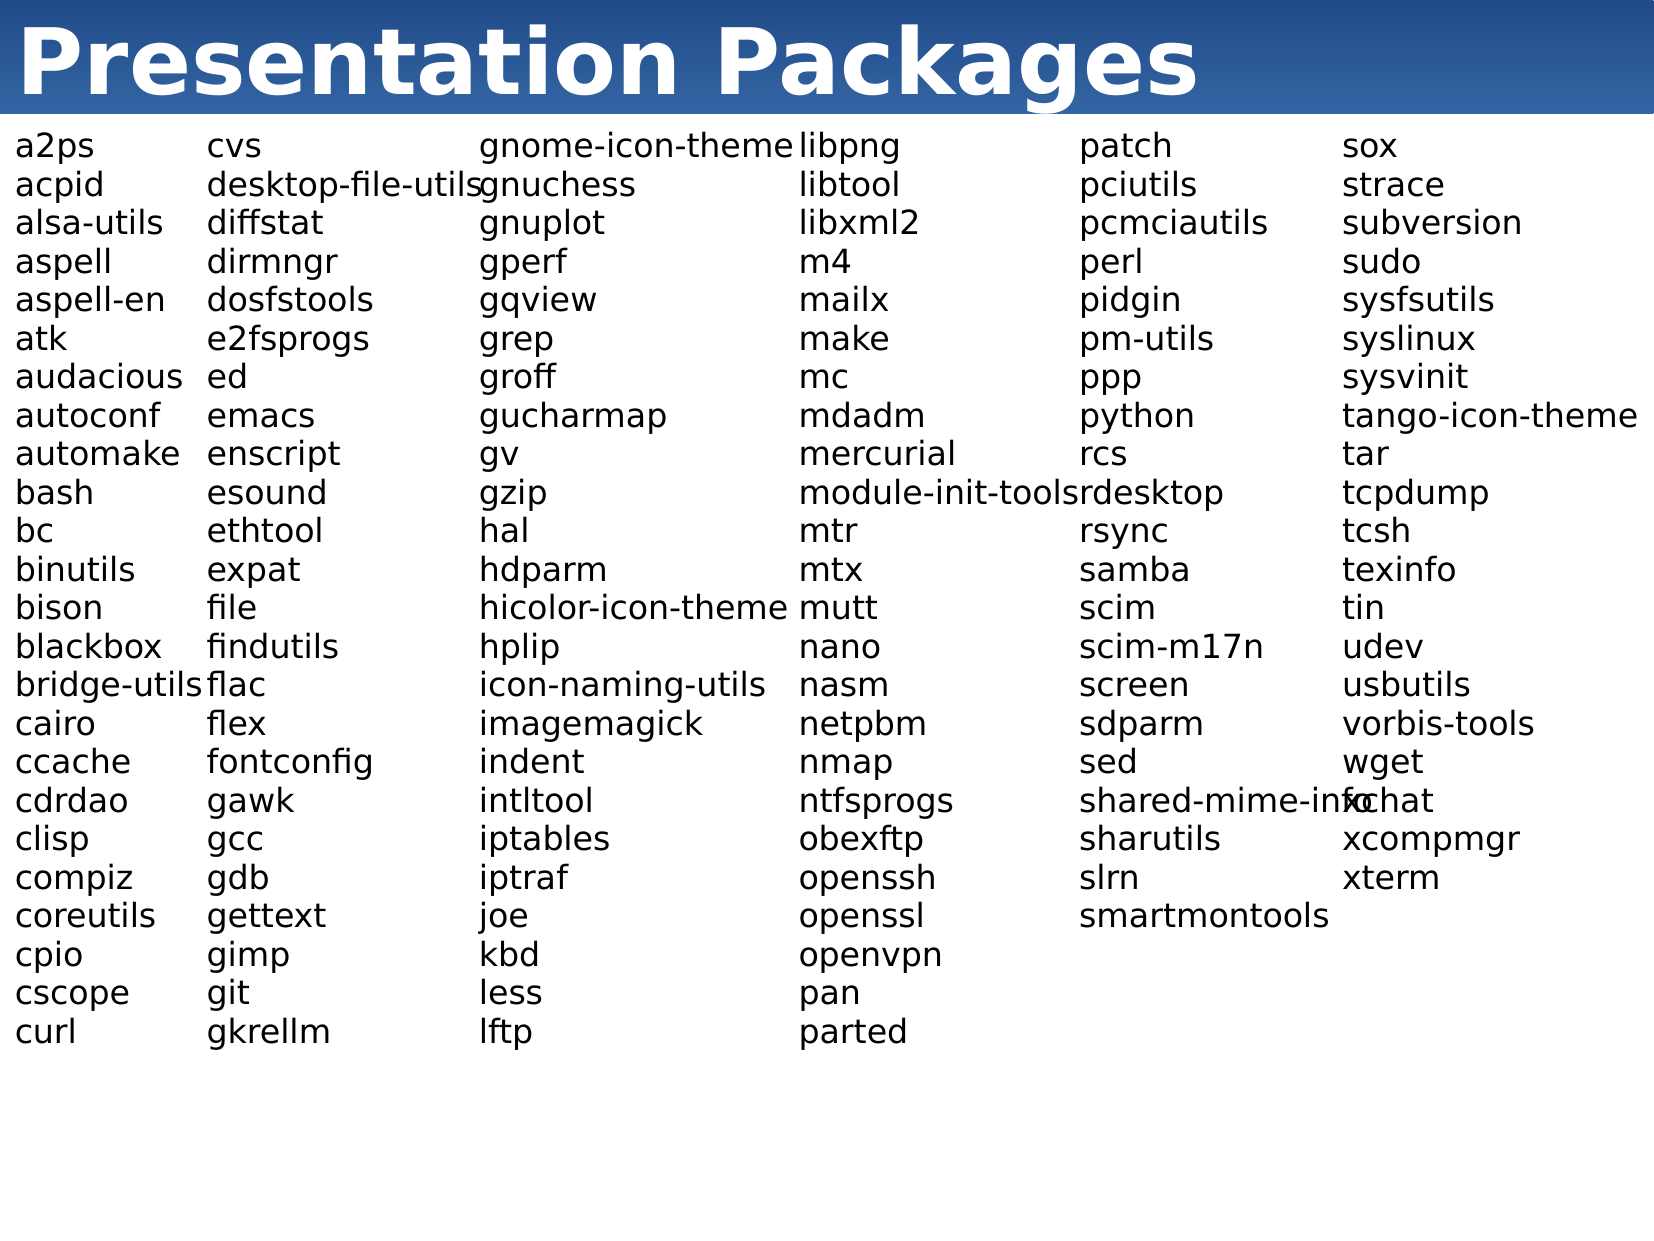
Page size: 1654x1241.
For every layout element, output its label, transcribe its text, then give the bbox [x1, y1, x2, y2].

text_box gnome-icon-theme gnuchess gnuplot gperf gqview grep groff gucharmap gv gzip hal hdparm hicolor-icon-theme hplip icon-naming-utils imagemagick indent intltool iptables iptraf joe kbd less lftp [464, 124, 783, 1059]
text_box a2ps acpid alsa-utils aspell aspell-en atk audacious autoconf automake bash bc binutils bison blackbox bridge-utils cairo ccache cdrdao clisp compiz coreutils cpio cscope curl [0, 119, 191, 1059]
text_box cvs desktop-file-utils diffstat dirmngr dosfstools e2fsprogs ed emacs enscript esound ethtool expat file findutils flac flex fontconfig gawk gcc gdb gettext gimp git gkrellm [191, 124, 464, 1059]
text_box libpng libtool libxml2 m4 mailx make mc mdadm mercurial module-init-tools mtr mtx mutt nano nasm netpbm nmap ntfsprogs obexftp openssh openssl openvpn pan parted [783, 124, 1095, 1059]
text_box Presentation Packages [1, 2, 1217, 124]
text_box [0, 0, 1654, 114]
text_box patch pciutils pcmciautils perl pidgin pm-utils ppp python rcs rdesktop rsync samba scim scim-m17n screen sdparm sed shared-mime-info sharutils slrn smartmontools [1064, 119, 1389, 943]
text_box sox strace subversion sudo sysfsutils syslinux sysvinit tango-icon-theme tar tcpdump tcsh texinfo tin udev usbutils vorbis-tools wget xchat xcompmgr xterm [1327, 119, 1654, 905]
